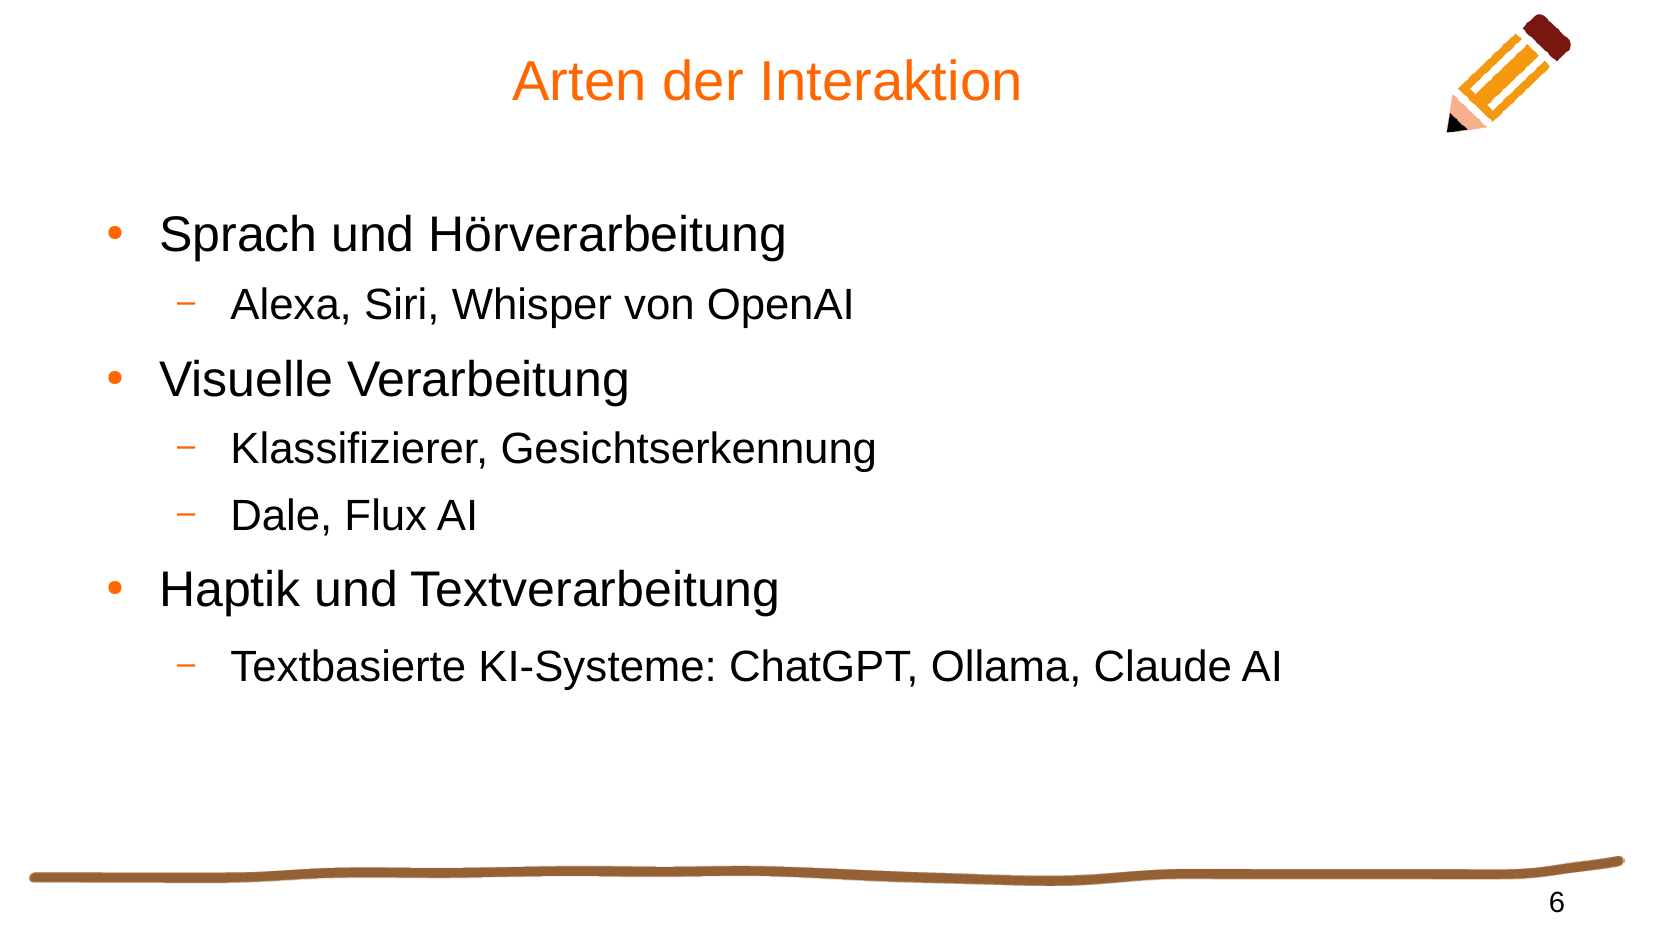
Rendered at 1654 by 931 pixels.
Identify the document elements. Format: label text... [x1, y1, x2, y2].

list Sprach und Hörverarbeitung Alexa, Siri, Whisper von OpenAI Visuelle Verarbeitung Klassifizierer, Gesichtserkennung Dale, Flux AI Haptik und Textverarbeitung Textbasierte KI-Systeme: ChatGPT, Ollama, Claude AI [88, 206, 1565, 857]
picture [29, 856, 1625, 886]
picture [1446, 14, 1571, 133]
title Arten der Interaktion [88, 29, 1447, 133]
